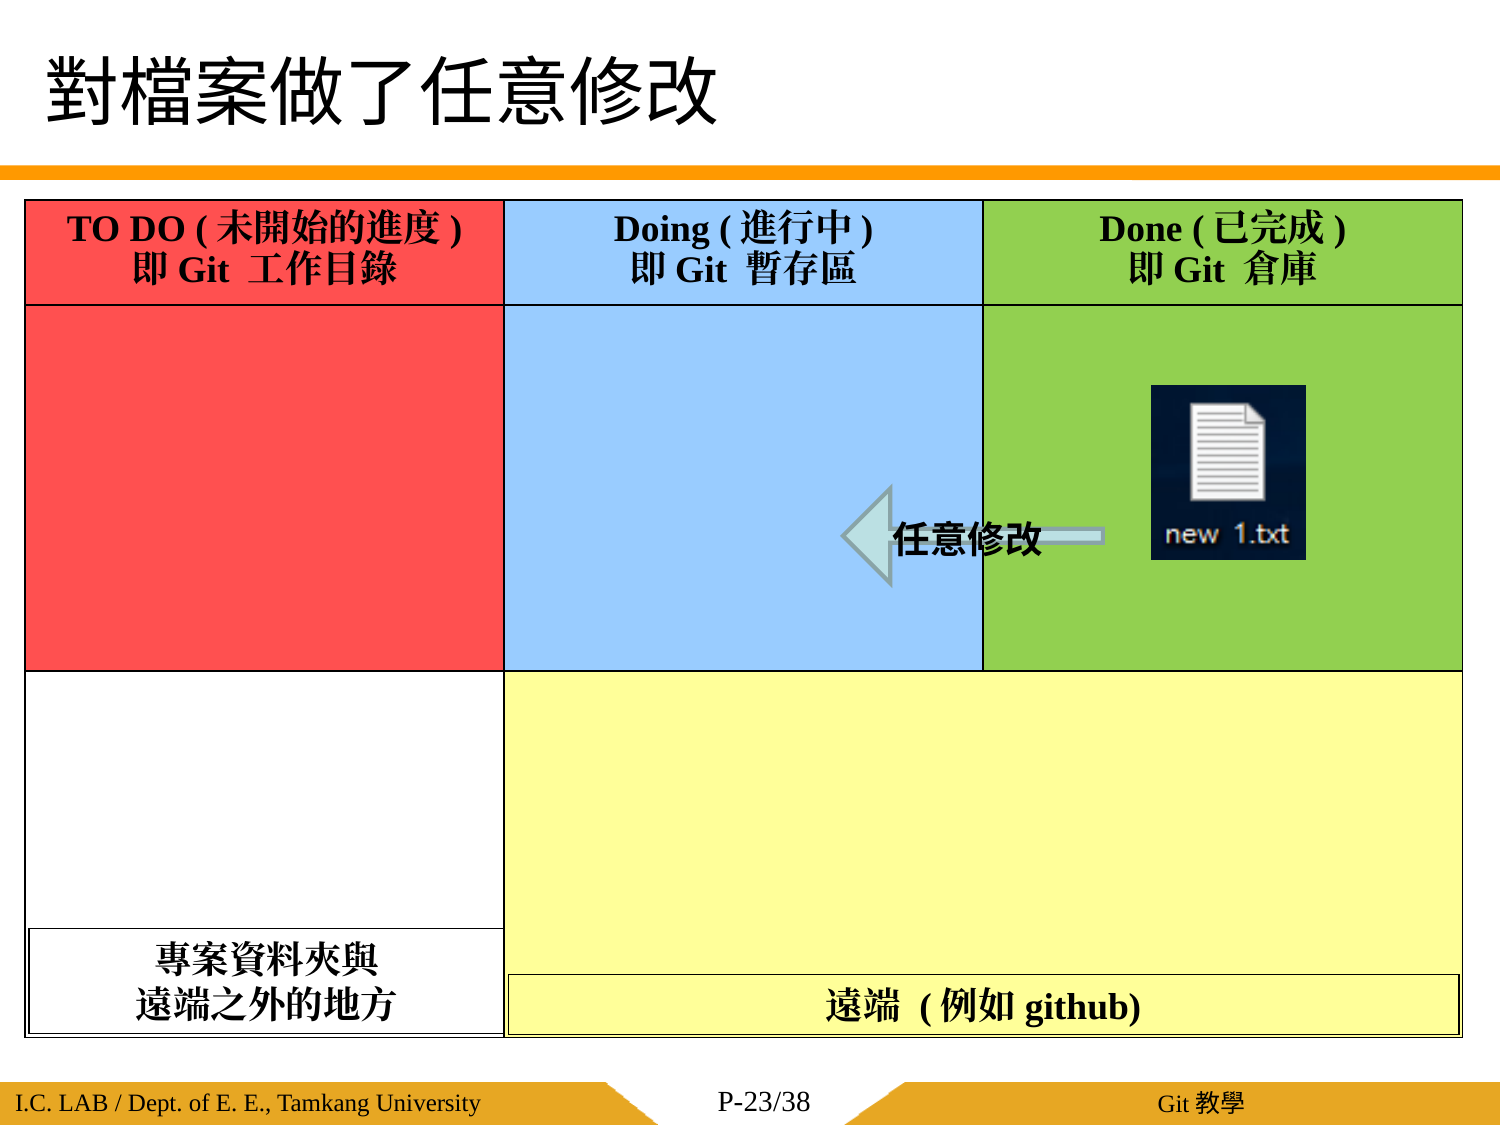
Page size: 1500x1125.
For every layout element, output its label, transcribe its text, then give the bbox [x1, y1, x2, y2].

text_box 遠端 (例如github) [508, 974, 1459, 1035]
table_cell [984, 306, 1462, 670]
table_cell [505, 306, 982, 670]
text_box 任意修改 [877, 508, 1086, 569]
table_cell [505, 672, 1462, 1037]
table_cell [26, 672, 503, 1037]
picture [1151, 385, 1306, 560]
table_header Doing (進行中) 即Git 暫存區 [505, 201, 982, 304]
text_box [1086, 528, 1103, 543]
text_box [842, 488, 891, 584]
table_cell [26, 306, 503, 670]
picture [0, 1082, 658, 1125]
title 對檔案做了任意修改 [29, 19, 1459, 161]
table_header TO DO (未開始的進度) 即Git 工作目錄 [26, 201, 503, 304]
table_header Done (已完成) 即Git 倉庫 [984, 201, 1462, 304]
text_box 專案資料夾與 遠端之外的地方 [29, 928, 505, 1034]
picture [842, 1082, 1500, 1125]
